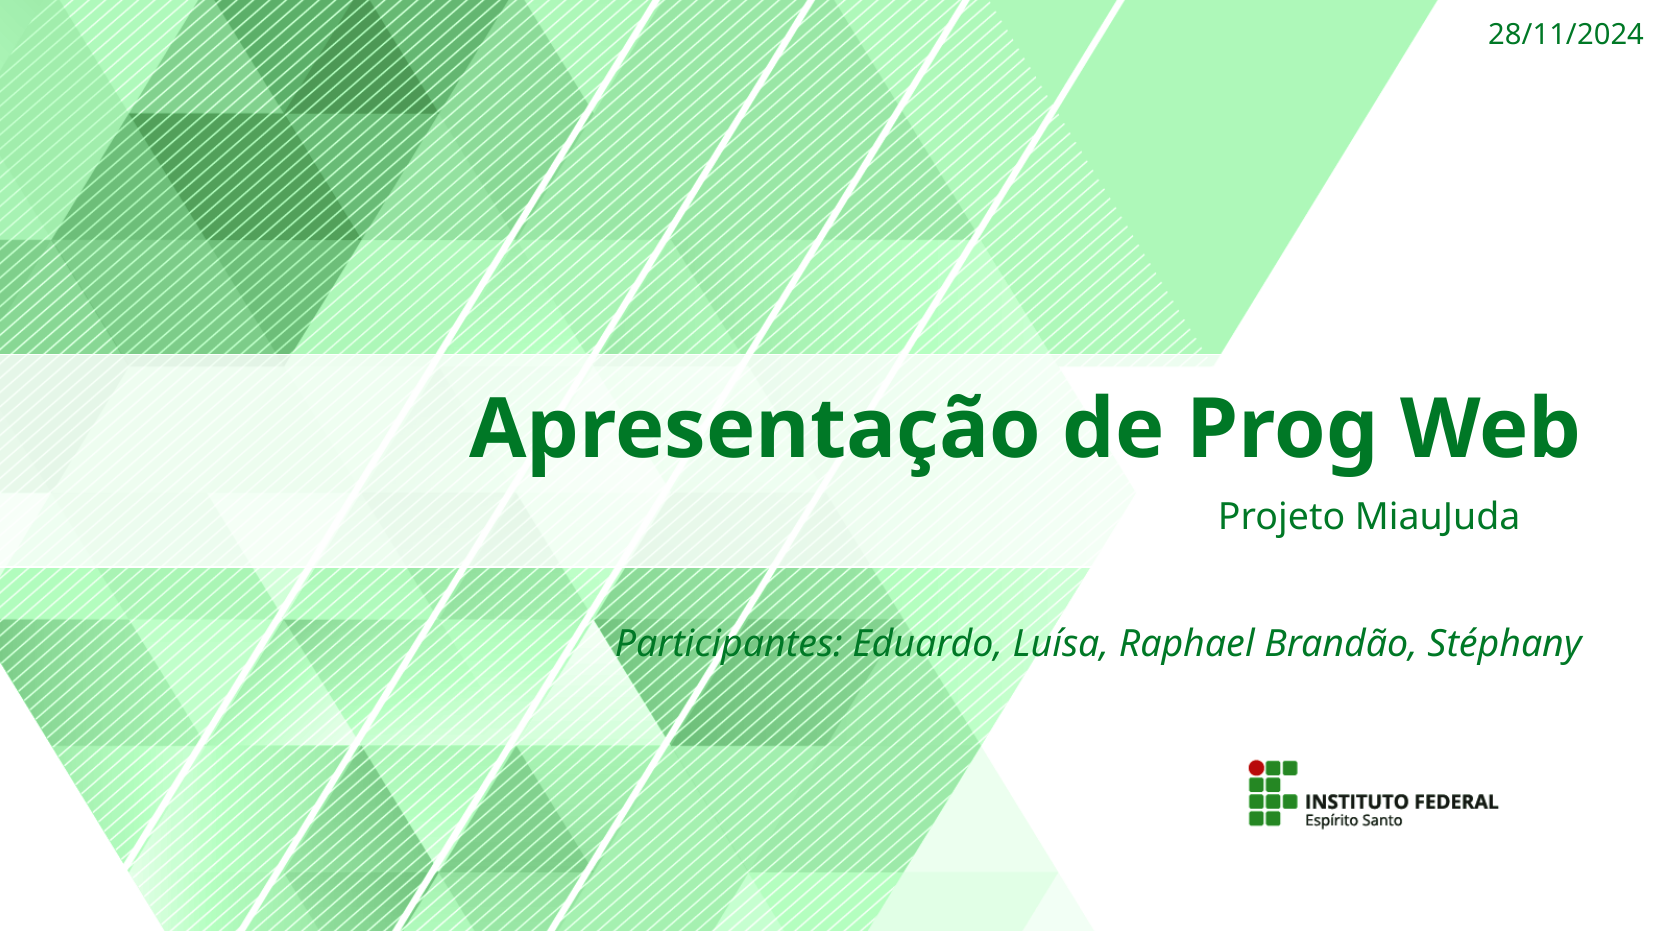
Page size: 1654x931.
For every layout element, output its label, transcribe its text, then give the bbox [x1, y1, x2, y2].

picture [0, 0, 1654, 354]
text_box Apresentação de Prog Web [309, 366, 1597, 482]
text_box [0, 354, 1654, 567]
text_box Projeto MiauJuda [531, 484, 1536, 550]
text_box Participantes: Eduardo, Luísa, Raphael Brandão, Stéphany [370, 610, 1597, 672]
picture [0, 567, 1654, 931]
text_box 28/11/2024 [1166, 0, 1654, 66]
